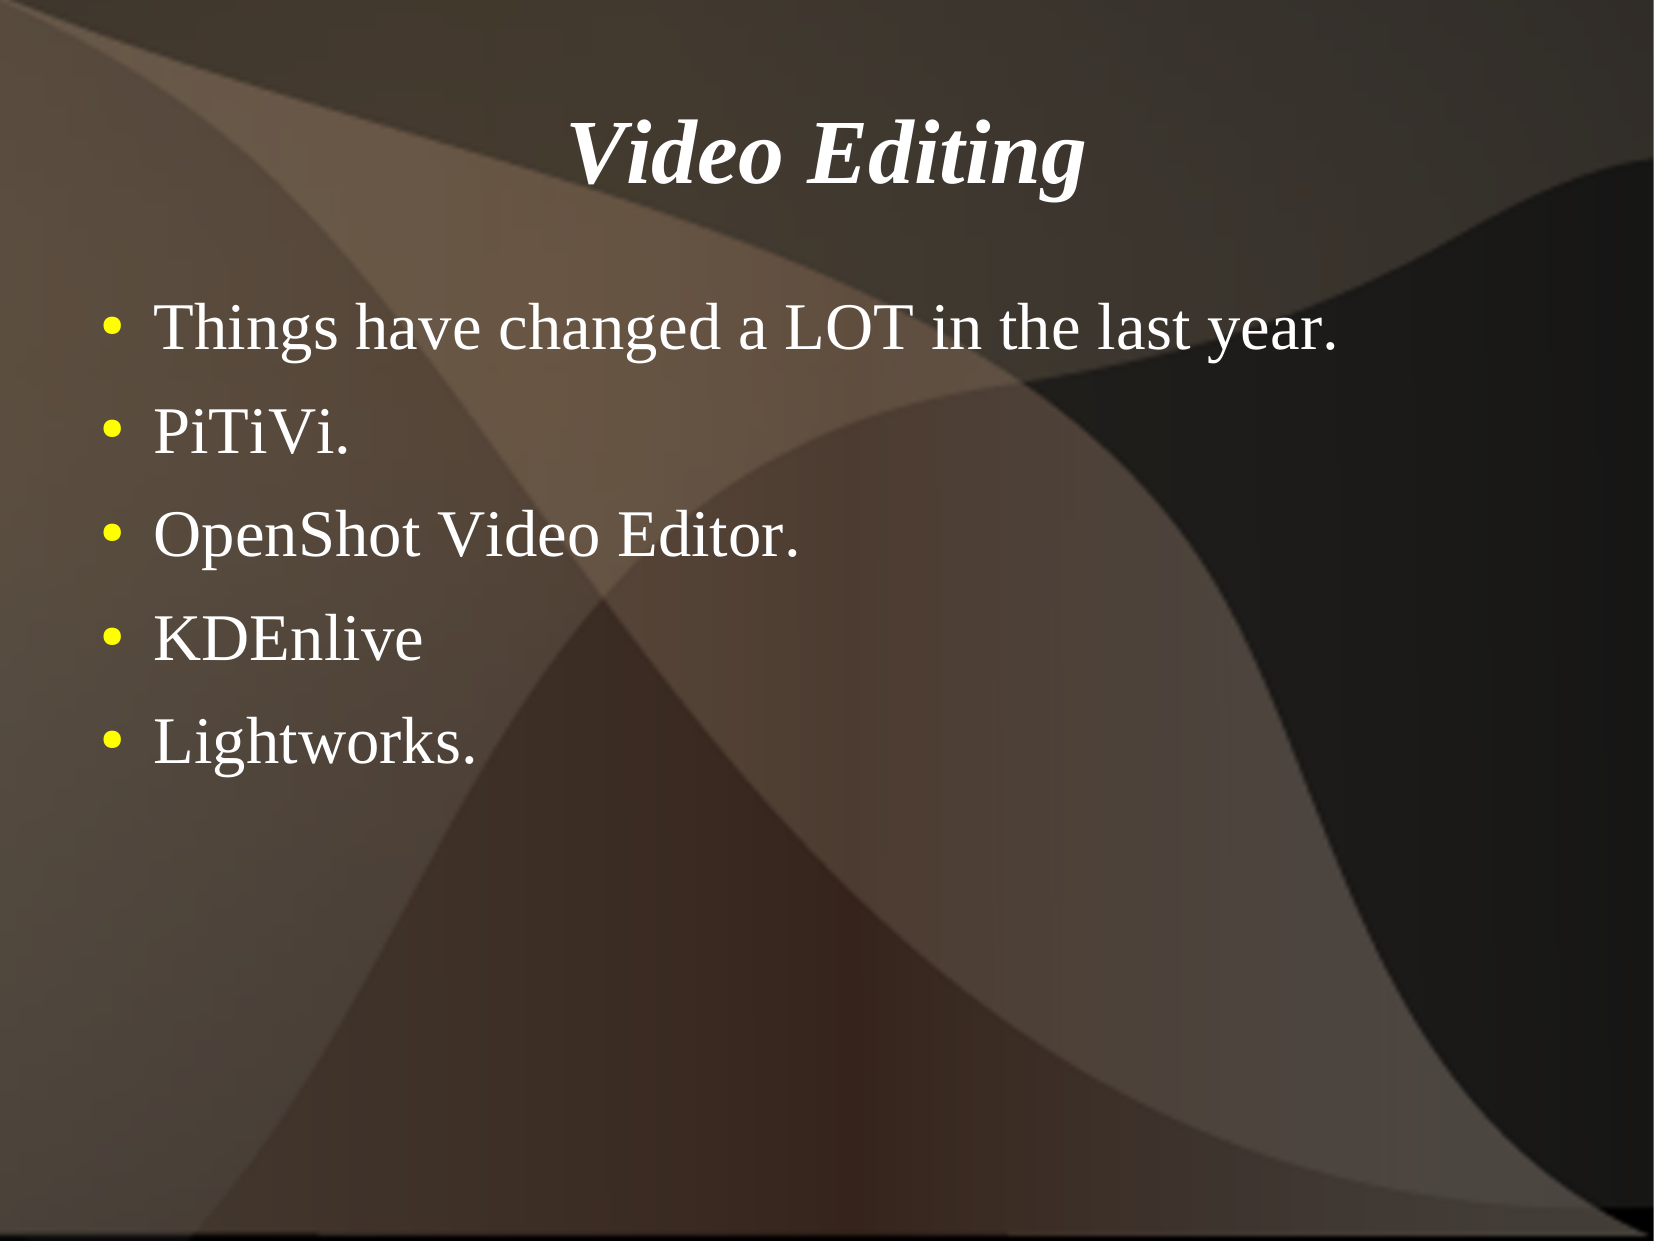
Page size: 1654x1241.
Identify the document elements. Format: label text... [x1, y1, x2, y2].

title Video Editing [82, 56, 1571, 250]
picture [0, 0, 1654, 1241]
list Things have changed a LOT in the last year. PiTiVi. OpenShot Video Editor. KDEnlive Lightworks. [82, 290, 1571, 1094]
